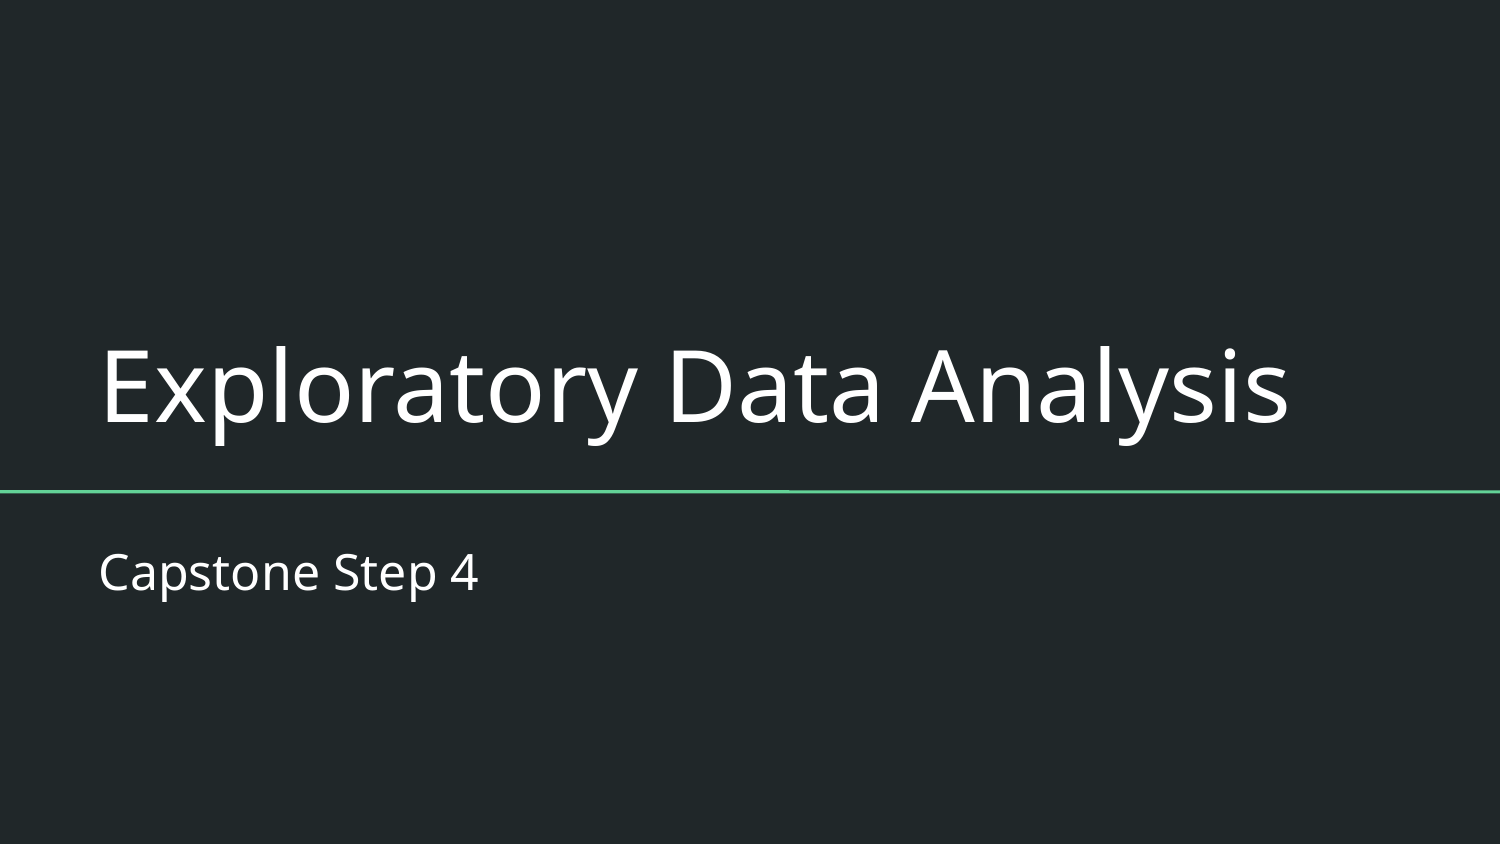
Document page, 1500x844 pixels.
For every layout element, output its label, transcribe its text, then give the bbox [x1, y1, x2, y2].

title Exploratory Data Analysis [83, 206, 1417, 467]
subtitle Capstone Step 4 [83, 522, 1417, 626]
